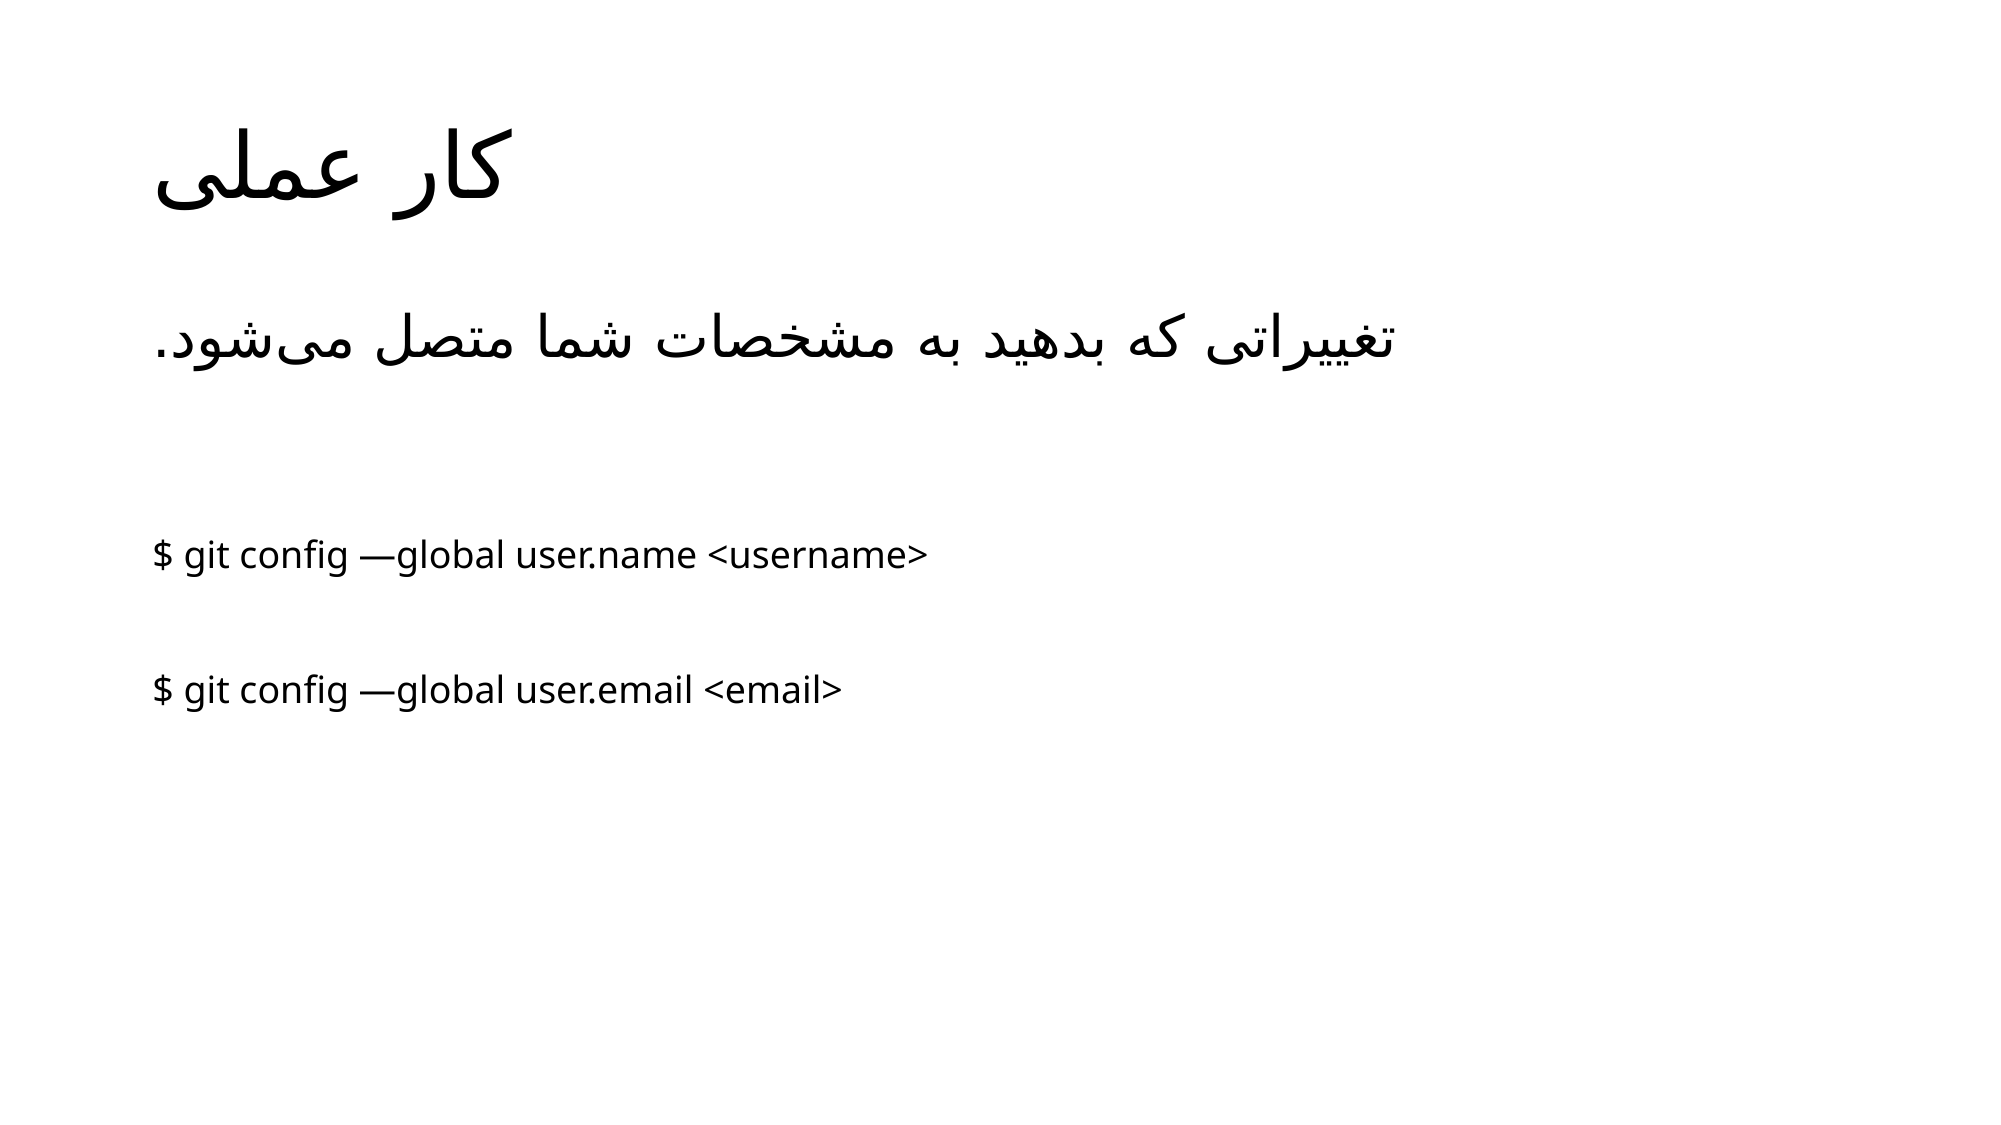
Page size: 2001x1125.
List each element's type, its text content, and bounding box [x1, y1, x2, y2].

title کار عملی [137, 59, 1863, 278]
text_box $ git config —global user.name <username> $ git config —global user.email <email> [137, 523, 949, 766]
list تغییراتی که بدهید به مشخصات شما متصل می‌شود. [137, 299, 1863, 442]
